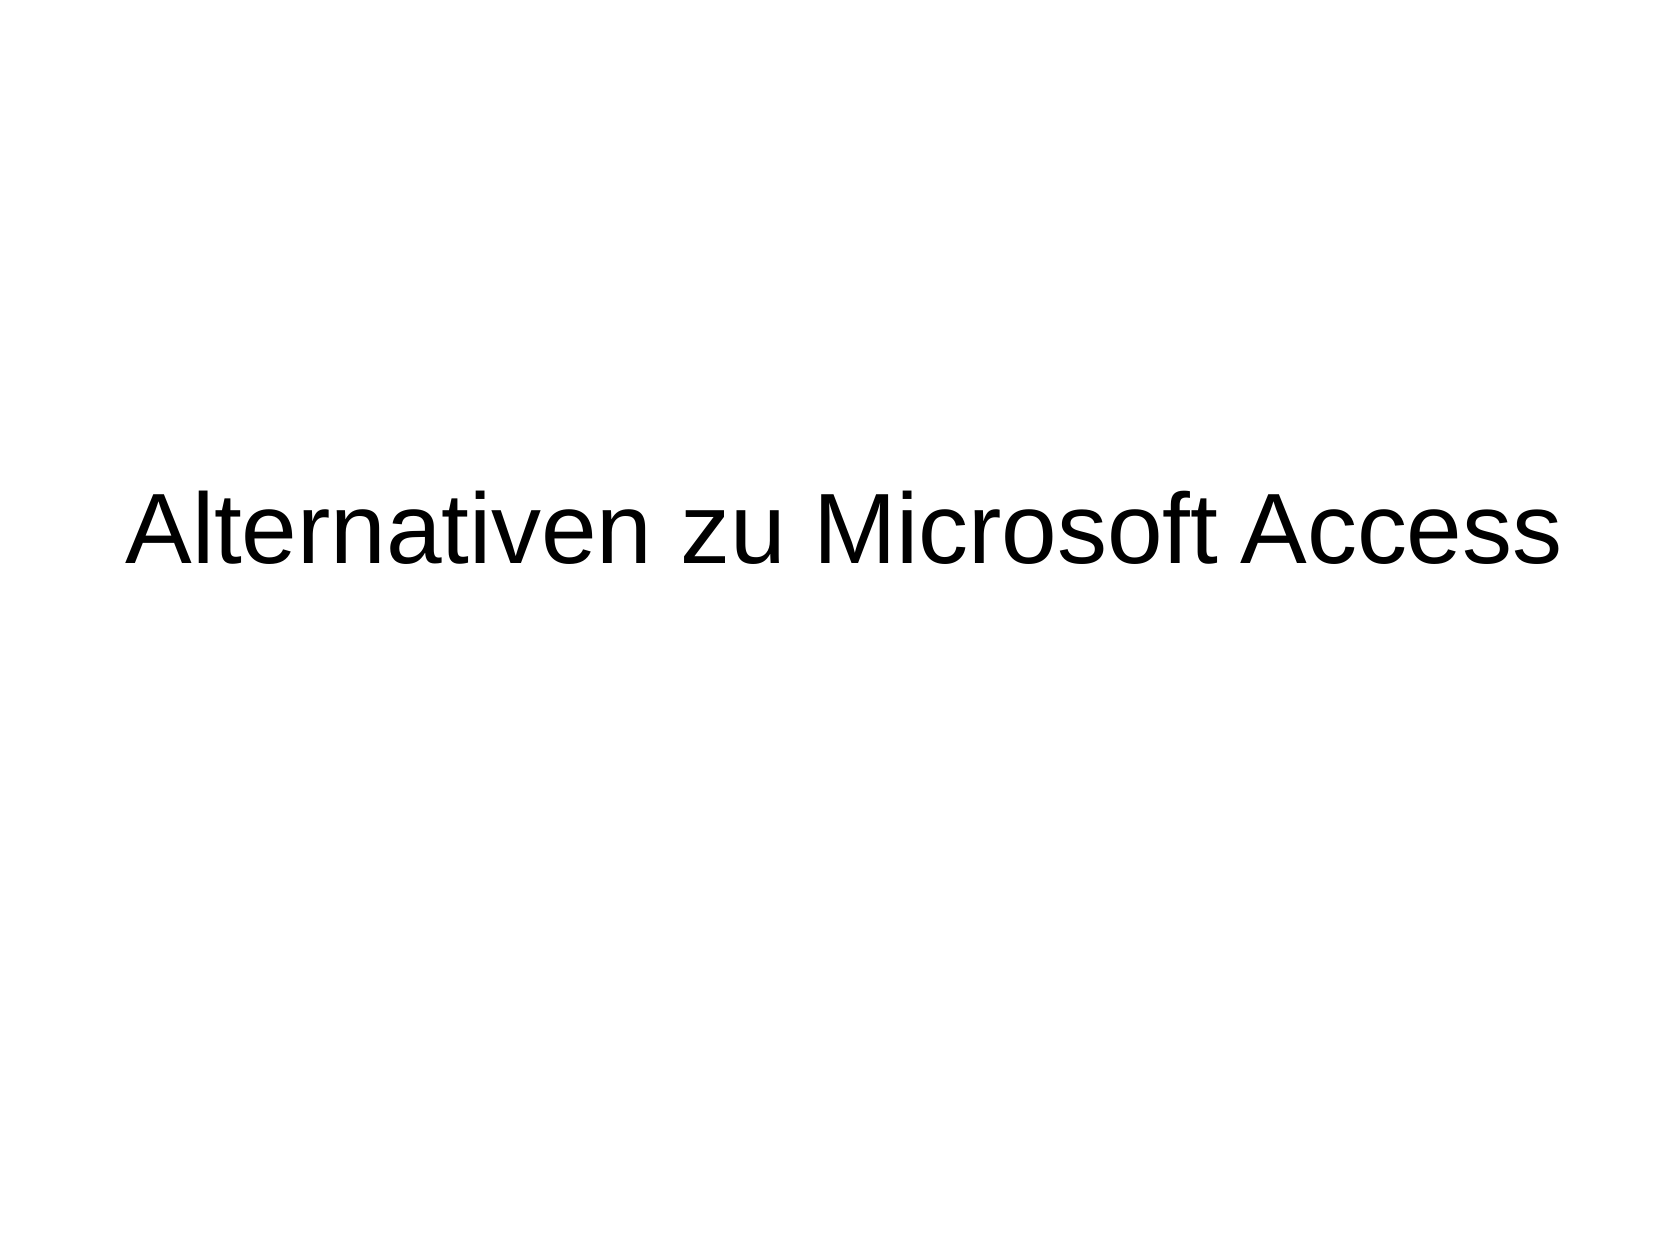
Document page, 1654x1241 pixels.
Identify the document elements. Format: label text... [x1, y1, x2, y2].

subtitle Alternativen zu Microsoft Access [82, 49, 1571, 1010]
